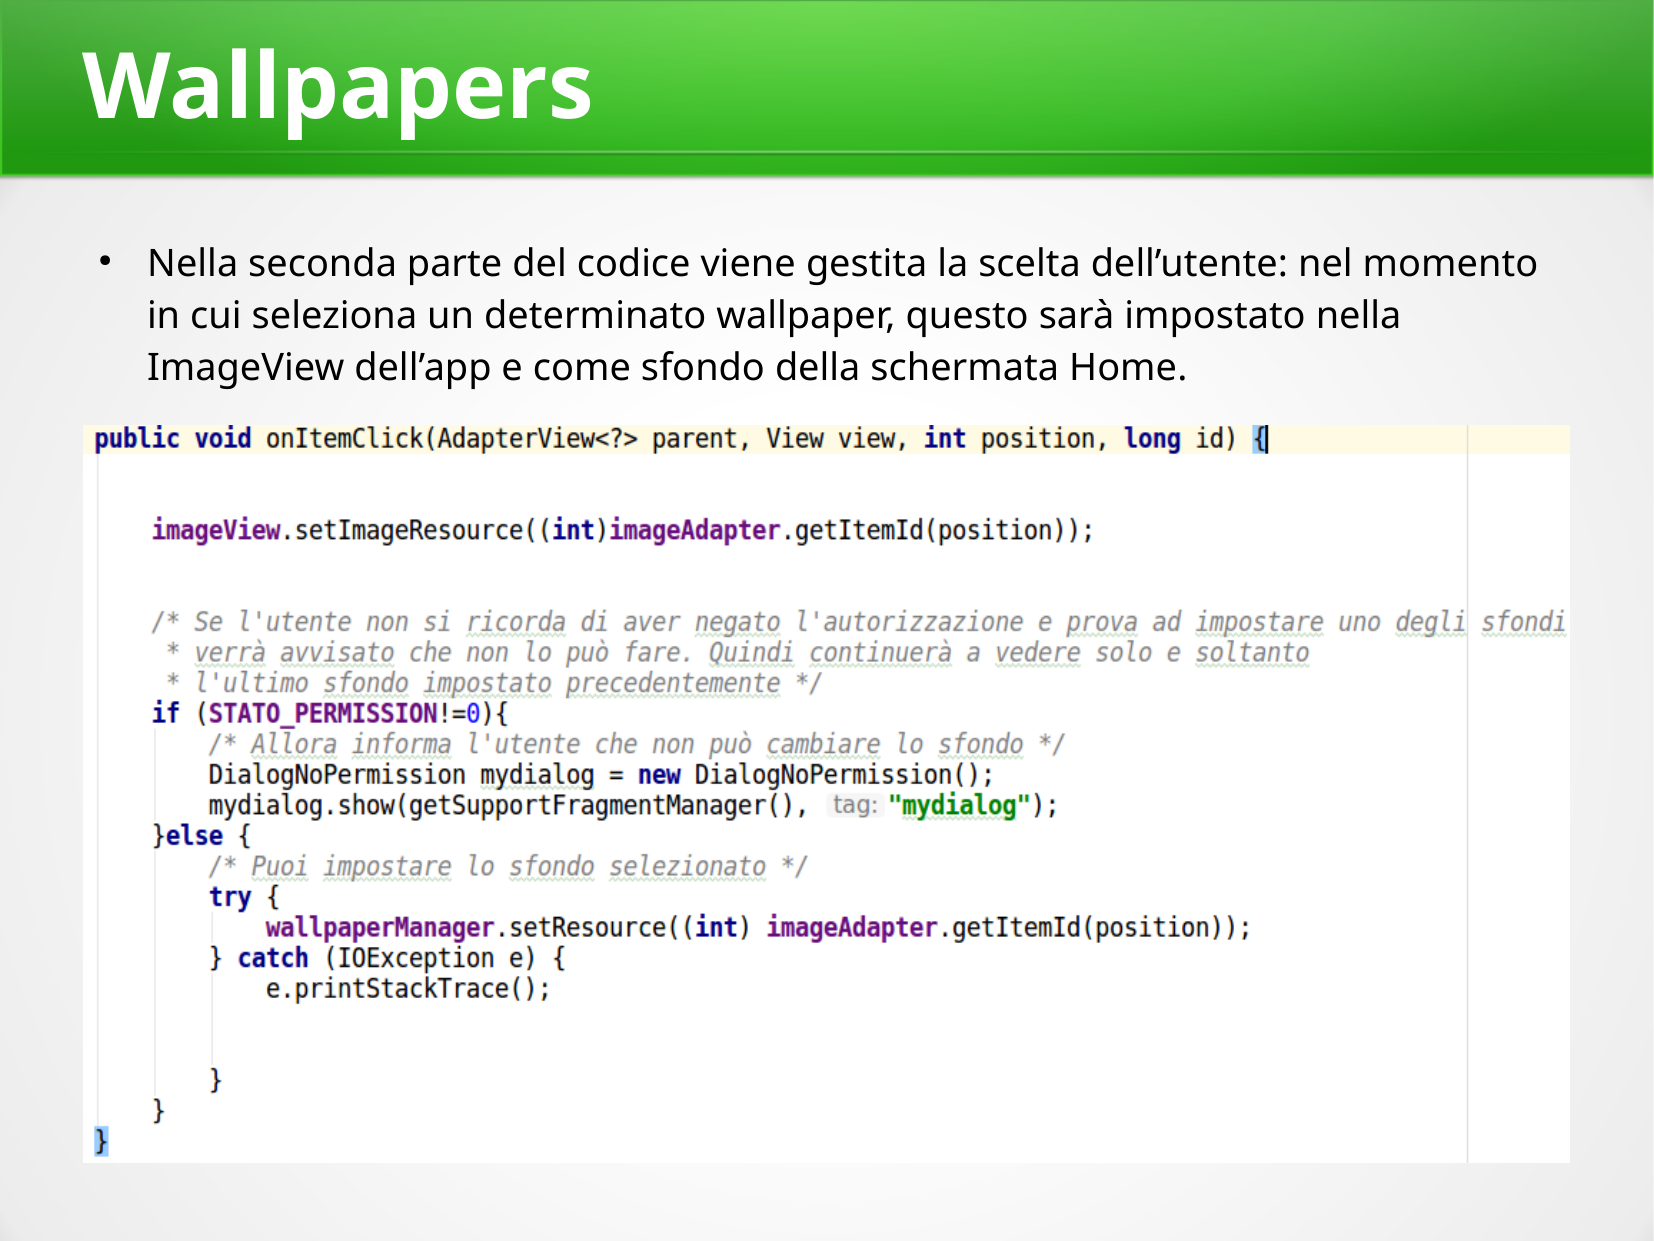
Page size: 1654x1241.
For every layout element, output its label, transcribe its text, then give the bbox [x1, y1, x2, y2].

picture [0, 0, 1654, 1241]
title Wallpapers [82, 11, 1571, 154]
list Nella seconda parte del codice viene gestita la scelta dell’utente: nel momento in cui seleziona un determinato wallpaper, questo sarà impostato nella ImageView dell’app e come sfondo della schermata Home. [82, 236, 1571, 473]
